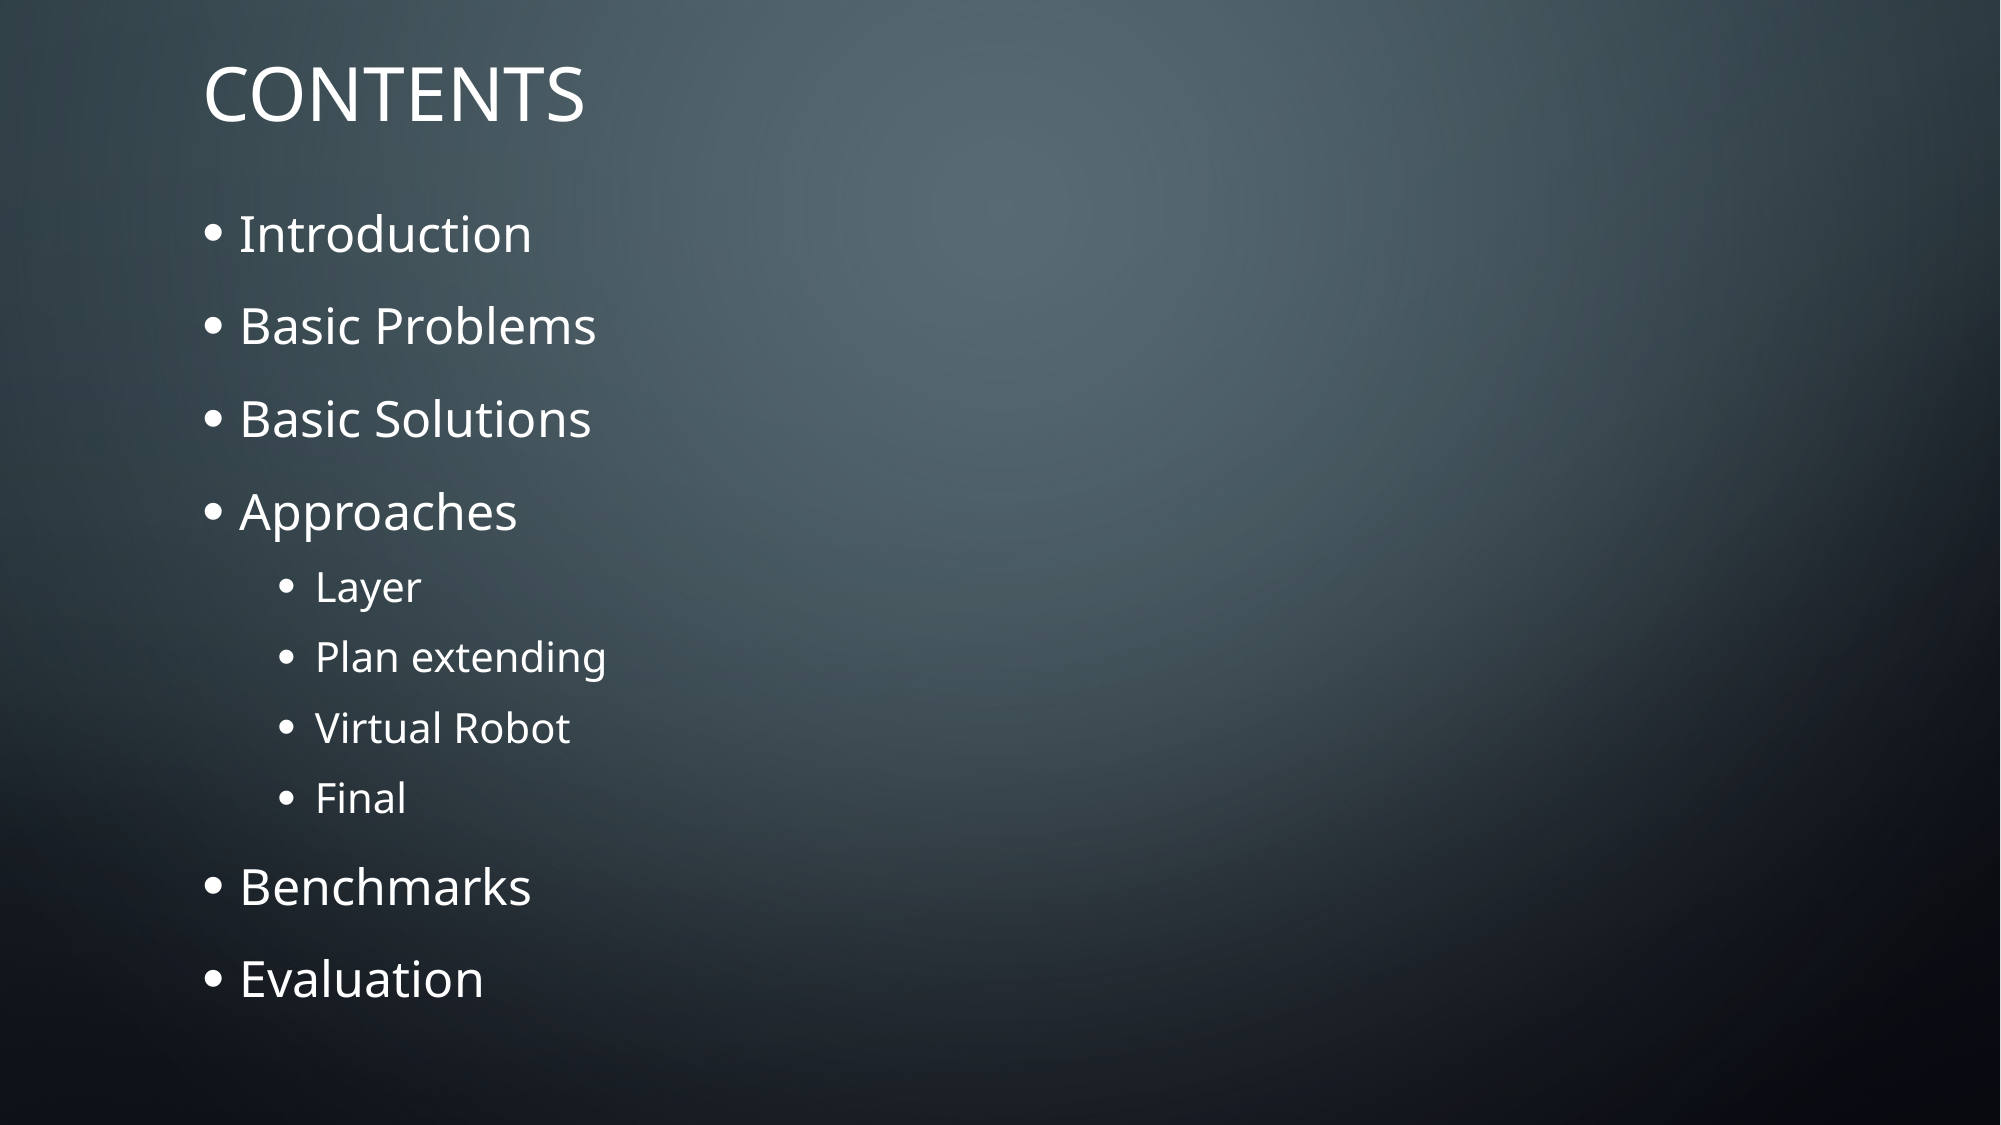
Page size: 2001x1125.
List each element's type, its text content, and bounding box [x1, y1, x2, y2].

list Introduction Basic Problems Basic Solutions Approaches Layer Plan extending Virtual Robot Final Benchmarks Evaluation [187, 182, 1813, 1061]
title Contents [187, 0, 1813, 182]
picture [0, 0, 2001, 1125]
